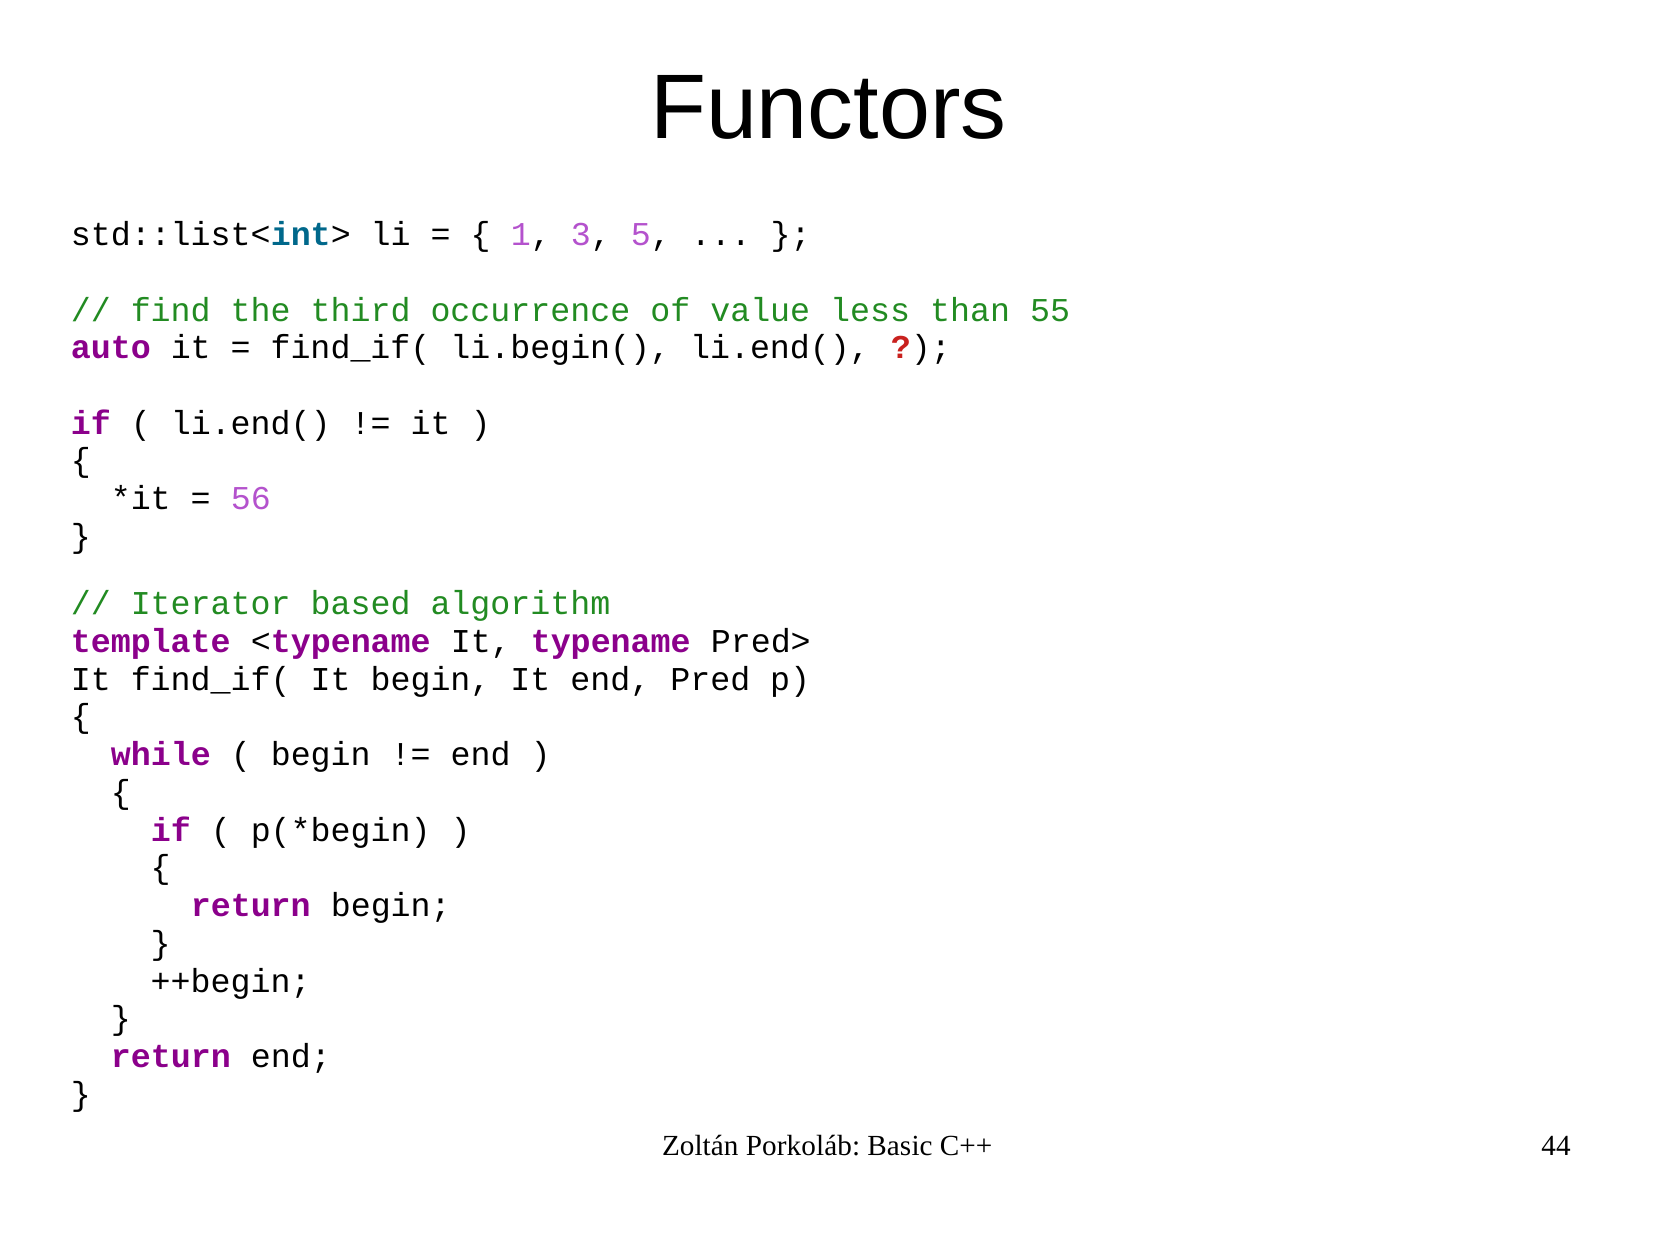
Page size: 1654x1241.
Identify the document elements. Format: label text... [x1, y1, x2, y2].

list std::list<int> li = { 1, 3, 5, ... }; // find the third occurrence of value less than 55 auto it = find_if( li.begin(), li.end(), ?); if ( li.end() != it ) { *it = 56 } // Iterator based algorithm template <typename It, typename Pred> It find_if( It begin, It end, Pred p) { while ( begin != end ) { if ( p(*begin) ) { return begin; } ++begin; } return end; } [0, 180, 1546, 1171]
title Functors [60, 2, 1598, 211]
